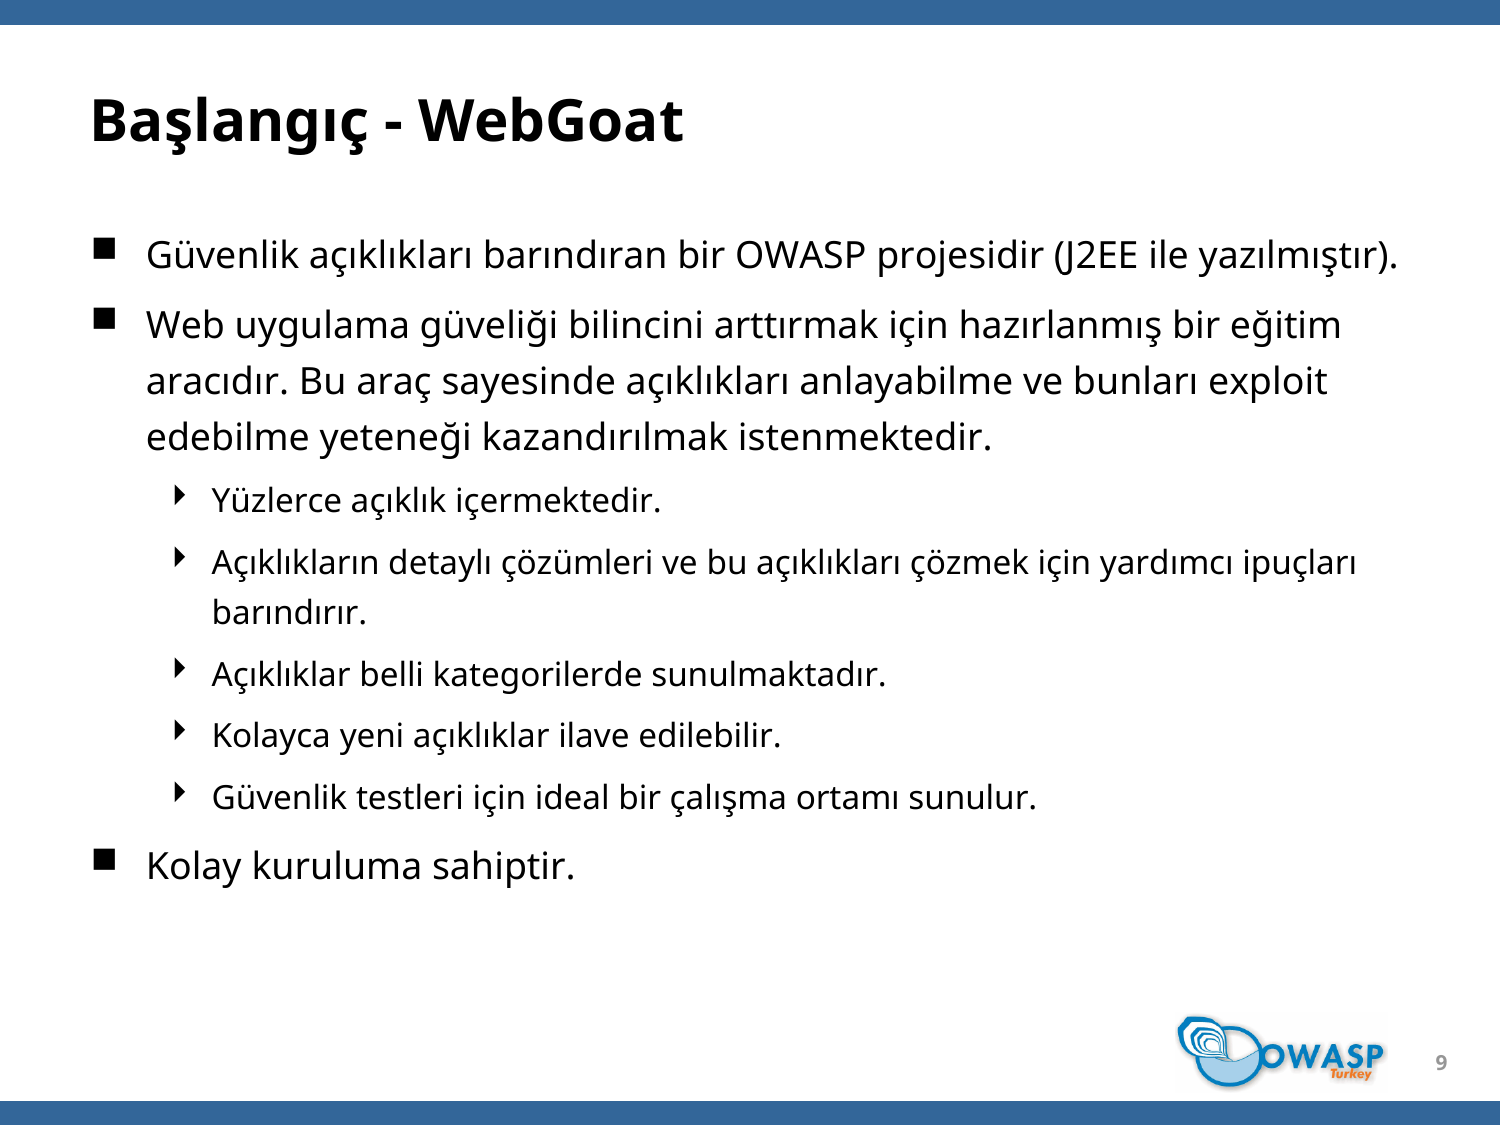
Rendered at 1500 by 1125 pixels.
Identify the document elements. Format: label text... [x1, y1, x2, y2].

picture [1175, 1012, 1388, 1093]
title Başlangıç - WebGoat [75, 45, 1426, 176]
list Güvenlik açıklıkları barındıran bir OWASP projesidir (J2EE ile yazılmıştır). Web uygulama güveliği bilincini arttırmak için hazırlanmış bir eğitim aracıdır. Bu araç sayesinde açıklıkları anlayabilme ve bunları exploit edebilme yeteneği kazandırılmak istenmektedir. Yüzlerce açıklık içermektedir. Açıklıkların detaylı çözümleri ve bu açıklıkları çözmek için yardımcı ipuçları barındırır. Açıklıklar belli kategorilerde sunulmaktadır. Kolayca yeni açıklıklar ilave edilebilir. Güvenlik testleri için ideal bir çalışma ortamı sunulur. Kolay kuruluma sahiptir. [75, 212, 1426, 1005]
text_box <number> [1408, 1034, 1475, 1082]
